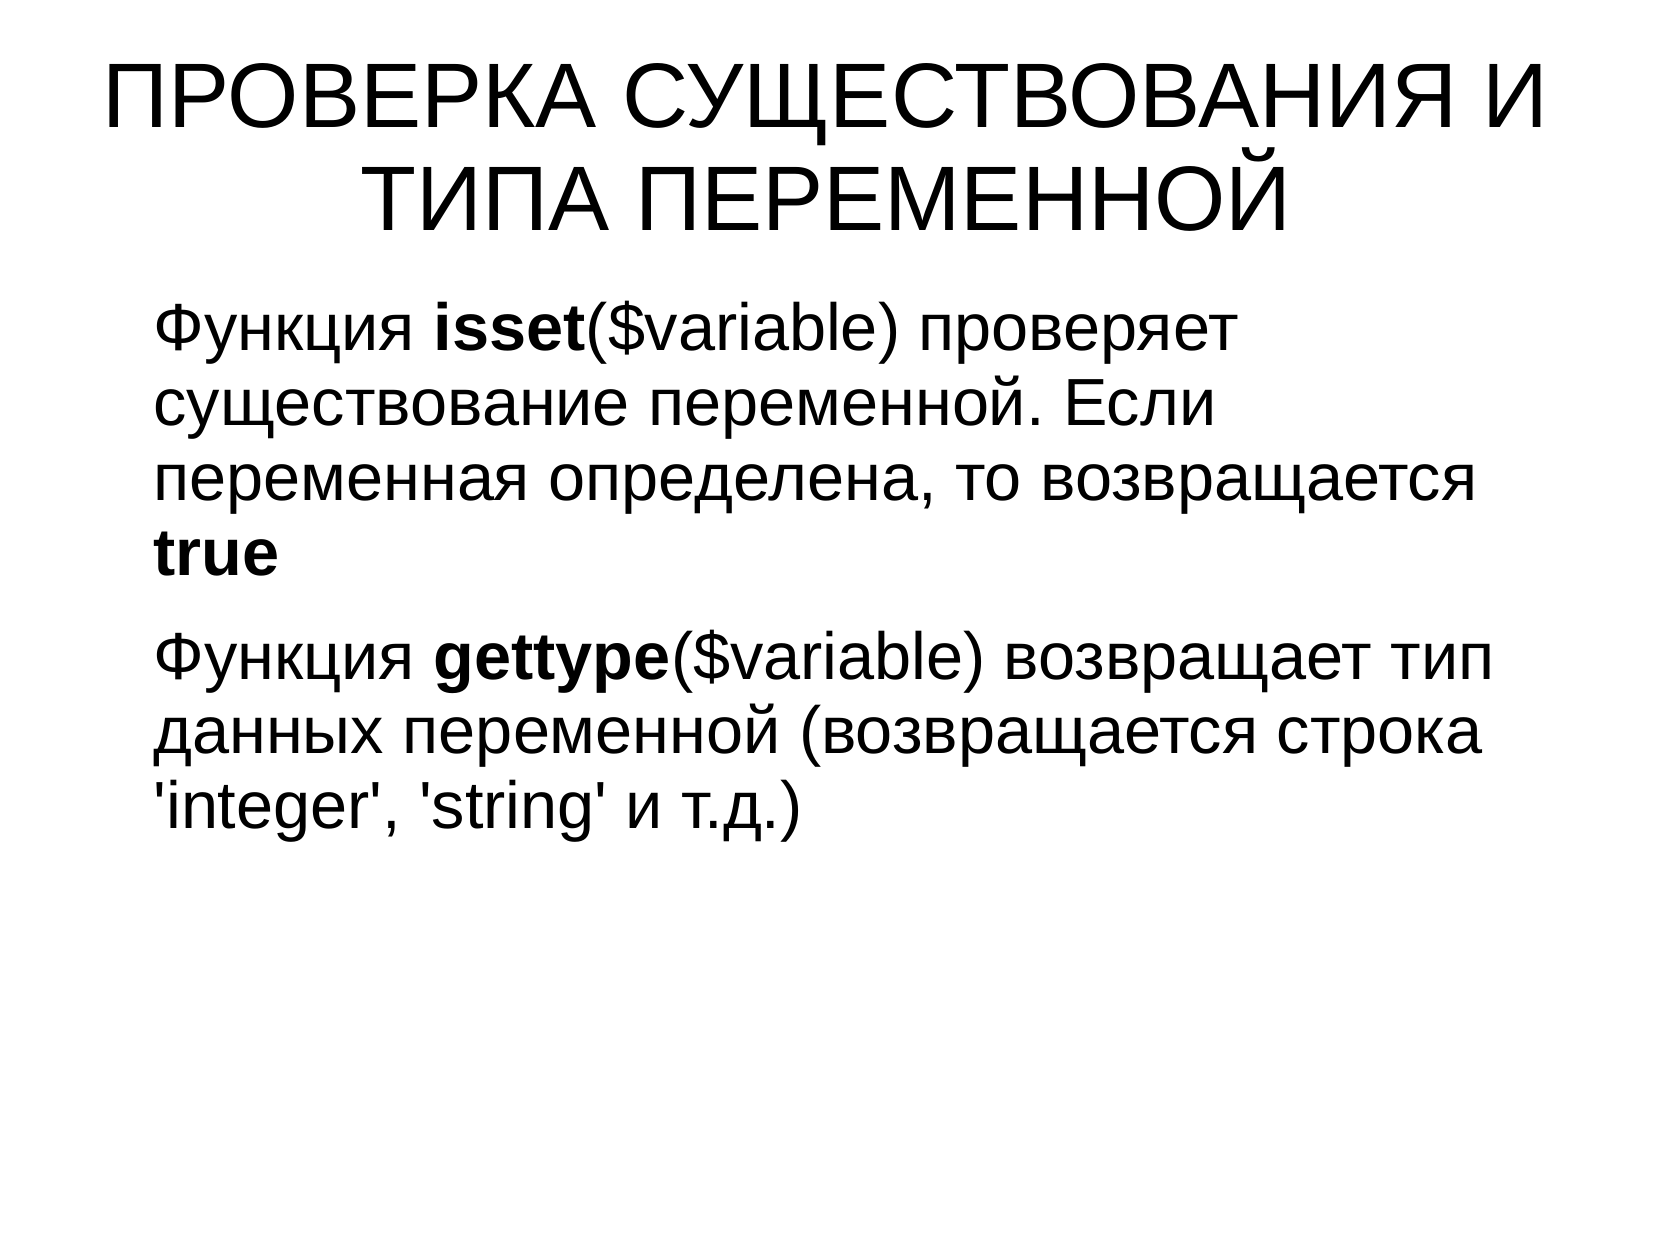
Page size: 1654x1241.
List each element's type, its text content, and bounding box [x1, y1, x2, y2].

list Функция isset($variable) проверяет существование переменной. Если переменная определена, то возвращается true Функция gettype($variable) возвращает тип данных переменной (возвращается строка 'integer', 'string' и т.д.) [82, 290, 1571, 1109]
title ПРОВЕРКА СУЩЕСТВОВАНИЯ И ТИПА ПЕРЕМЕННОЙ [82, 43, 1571, 251]
